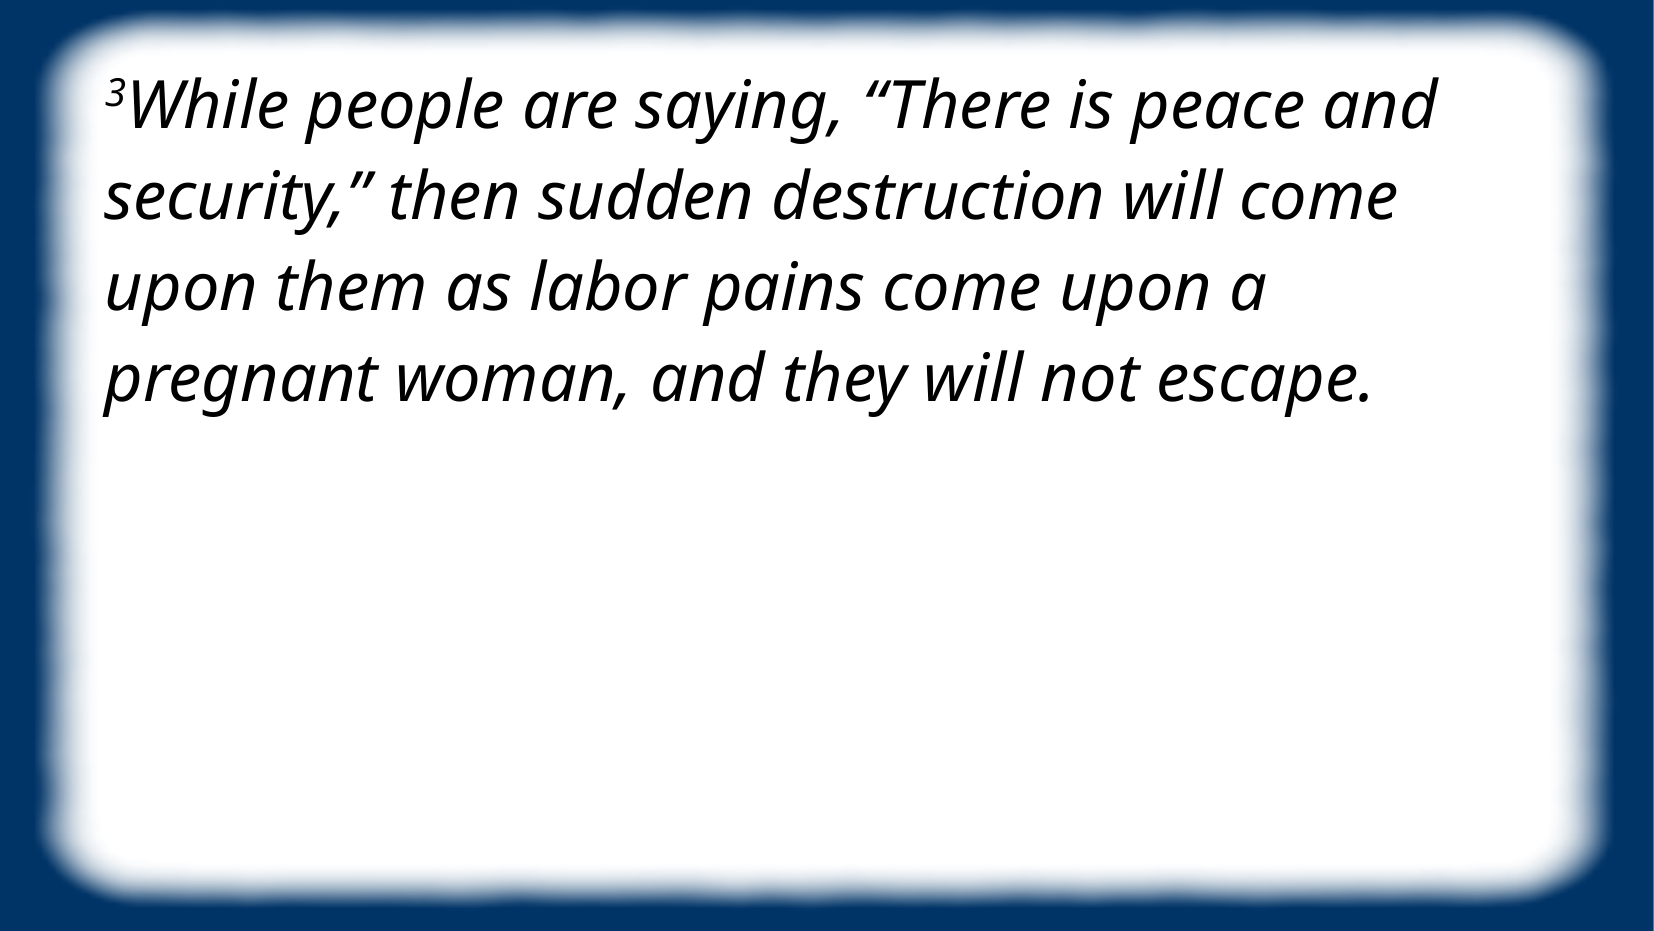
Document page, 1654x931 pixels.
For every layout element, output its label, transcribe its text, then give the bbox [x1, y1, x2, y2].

picture [0, 0, 1654, 931]
text_box 3While people are saying, “There is peace and security,” then sudden destruction will come upon them as labor pains come upon a pregnant woman, and they will not escape. [90, 50, 1564, 421]
